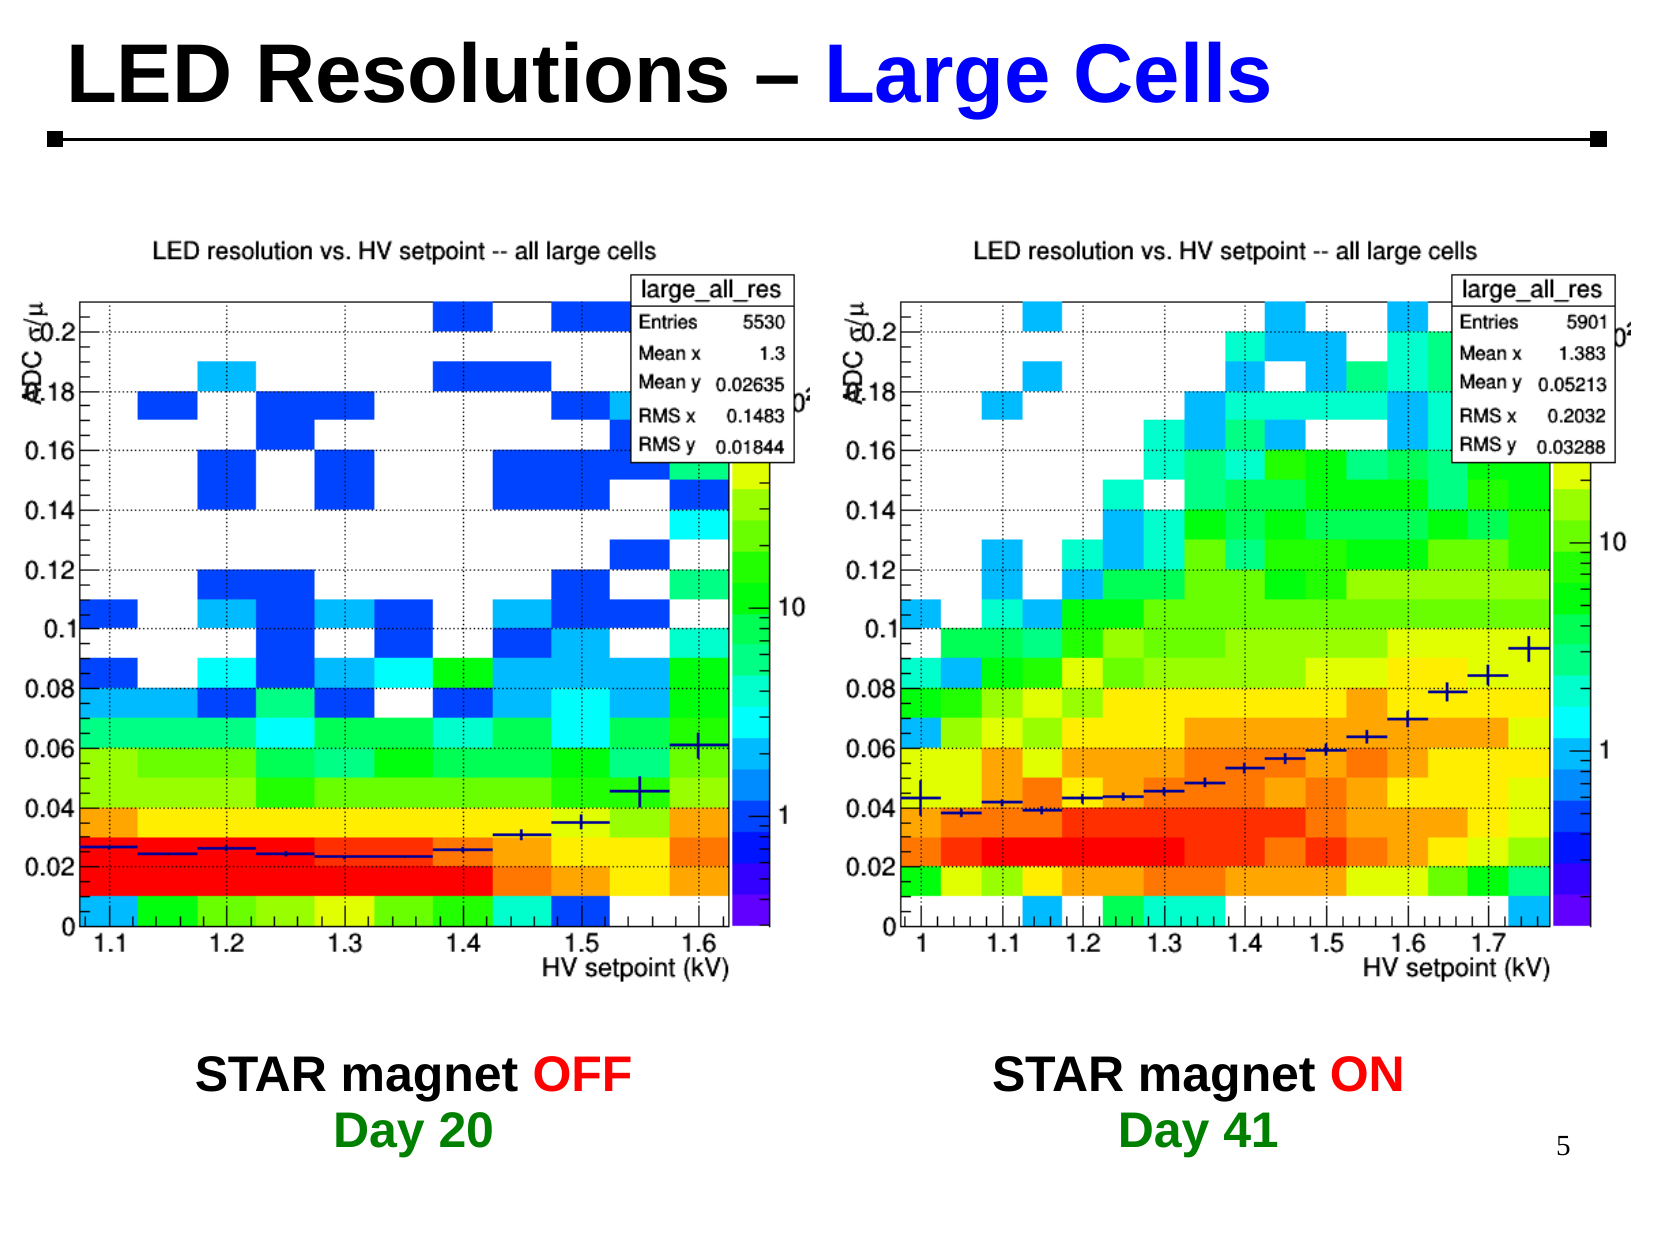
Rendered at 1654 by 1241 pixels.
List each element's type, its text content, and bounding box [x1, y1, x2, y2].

picture [820, 224, 1631, 1006]
picture [0, 224, 810, 1006]
text_box STAR magnet ON Day 41 [977, 1038, 1420, 1167]
text_box STAR magnet OFF Day 20 [180, 1038, 648, 1167]
text_box LED Resolutions – Large Cells [51, 19, 1289, 128]
